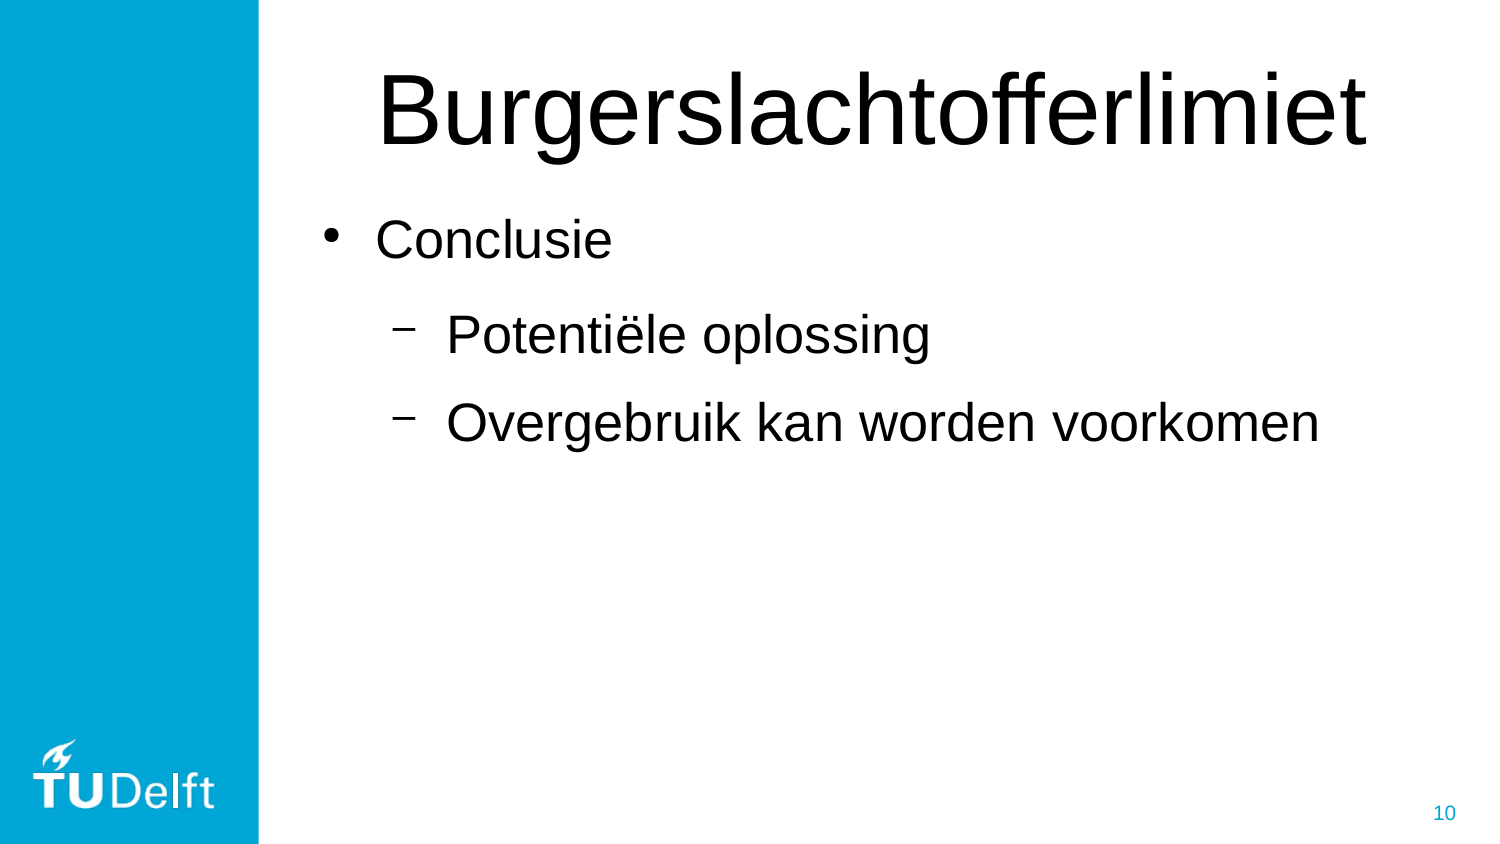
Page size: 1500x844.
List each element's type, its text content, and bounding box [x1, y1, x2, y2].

list Conclusie Potentiële oplossing Overgebruik kan worden voorkomen [289, 196, 1455, 769]
title Burgerslachtofferlimiet [289, 33, 1455, 175]
